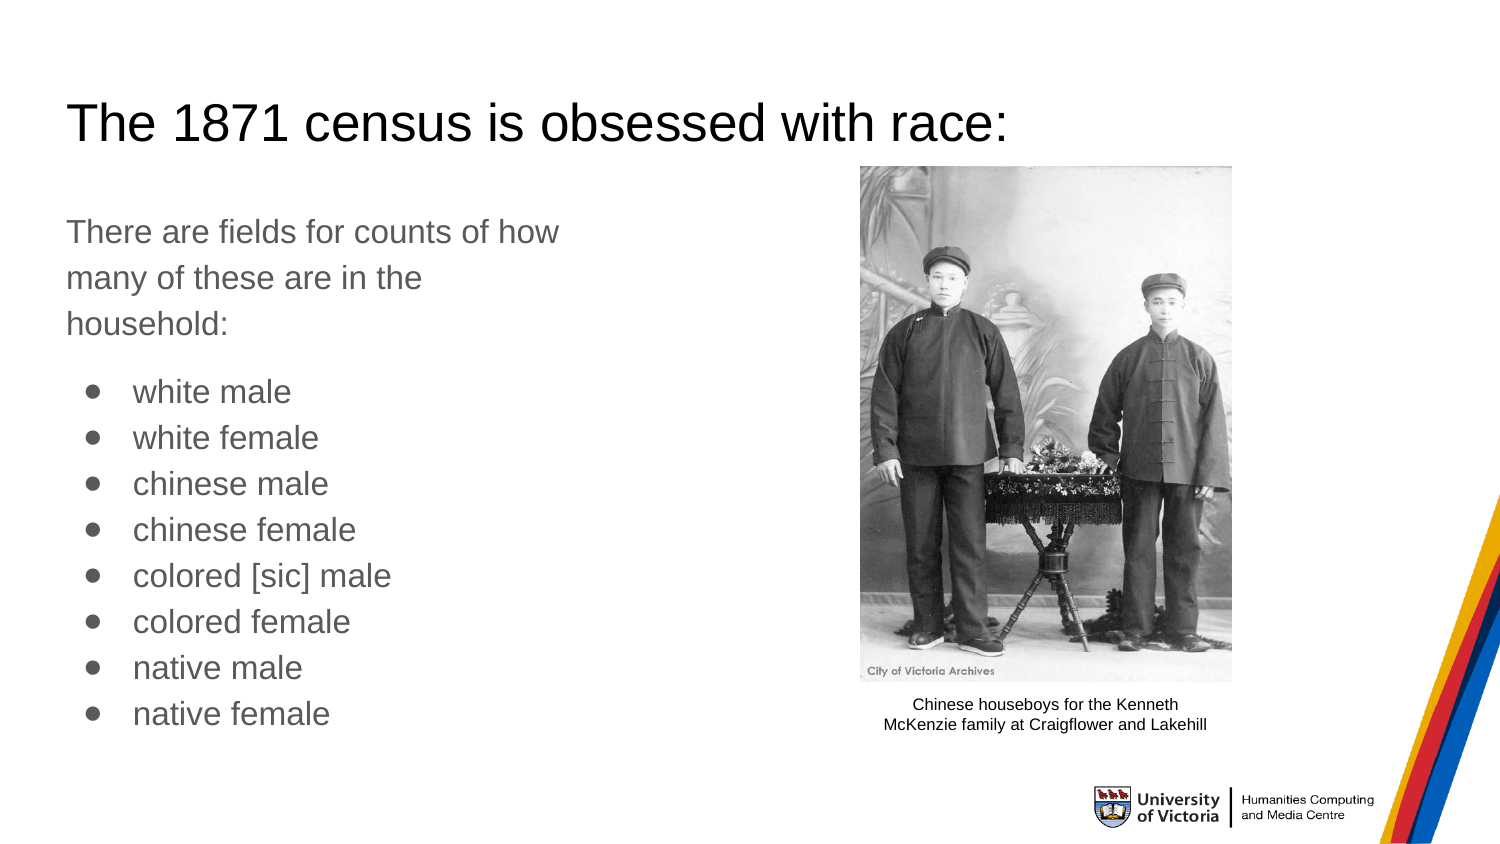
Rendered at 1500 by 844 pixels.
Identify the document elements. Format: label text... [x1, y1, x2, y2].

picture [860, 166, 1500, 844]
text_box Chinese houseboys for the Kenneth McKenzie family at Craigflower and Lakehill [859, 678, 1232, 749]
title The 1871 census is obsessed with race: [51, 72, 1449, 167]
list There are fields for counts of how many of these are in the household: white male white female chinese male chinese female colored [sic] male colored female native male native female [51, 189, 589, 750]
